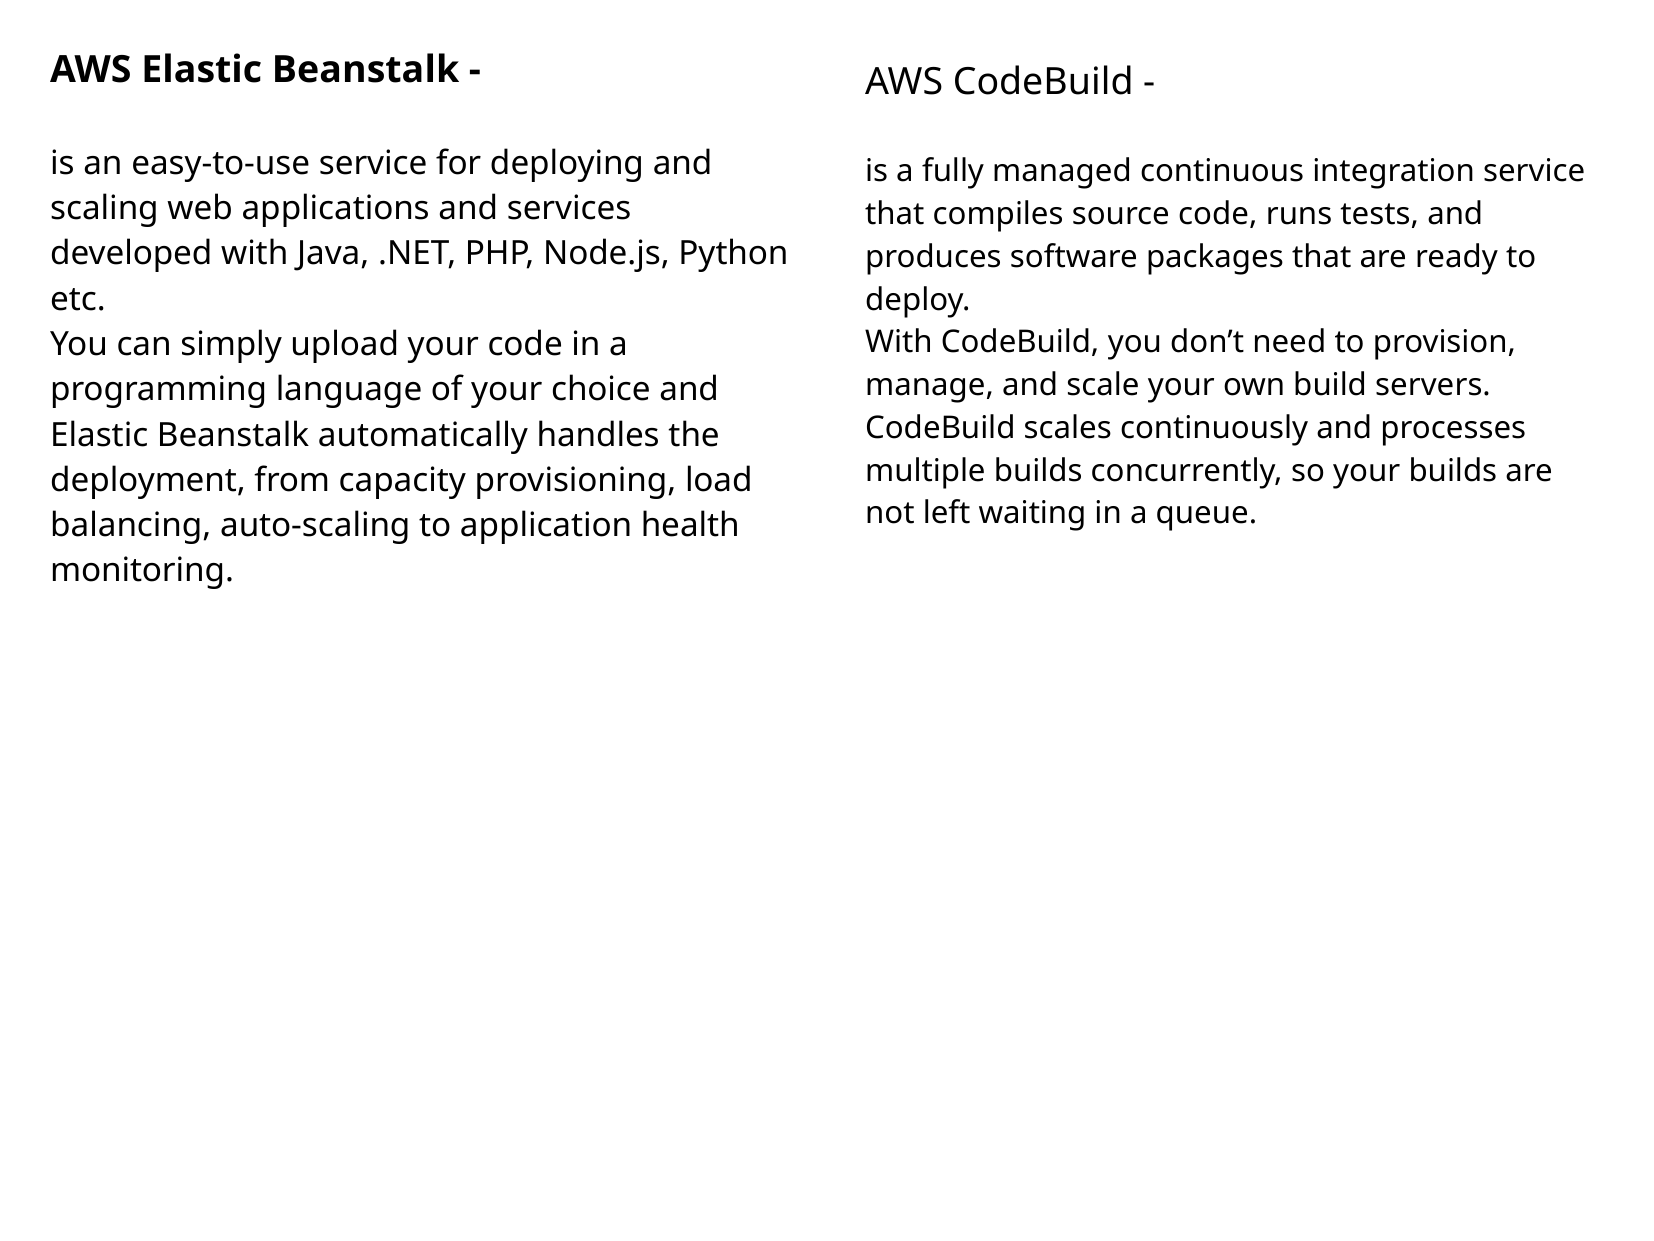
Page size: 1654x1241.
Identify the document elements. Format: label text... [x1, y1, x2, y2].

text_box AWS CodeBuild - is a fully managed continuous integration service that compiles source code, runs tests, and produces software packages that are ready to deploy. With CodeBuild, you don’t need to provision, manage, and scale your own build servers. CodeBuild scales continuously and processes multiple builds concurrently, so your builds are not left waiting in a queue. [850, 47, 1607, 389]
text_box AWS Elastic Beanstalk - is an easy-to-use service for deploying and scaling web applications and services developed with Java, .NET, PHP, Node.js, Python etc. You can simply upload your code in a programming language of your choice and Elastic Beanstalk automatically handles the deployment, from capacity provisioning, load balancing, auto-scaling to application health monitoring. [35, 35, 815, 398]
